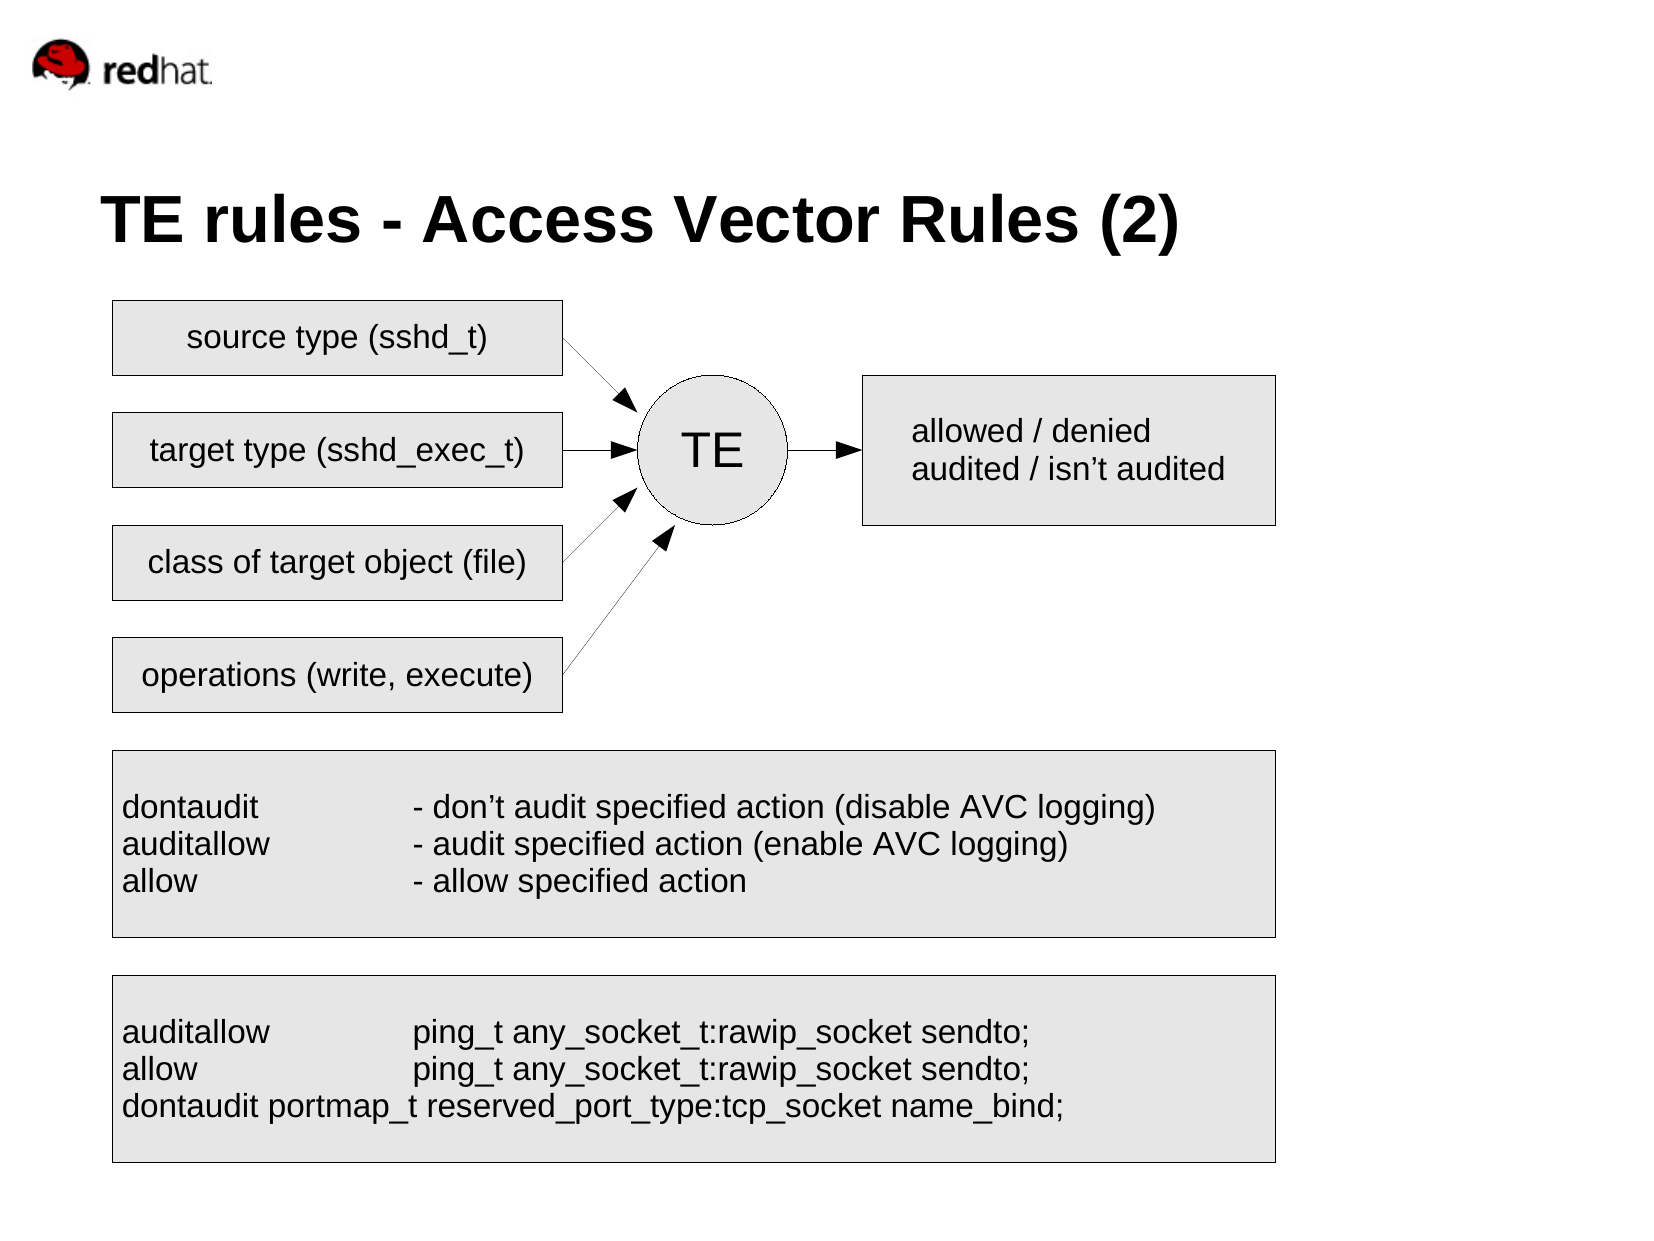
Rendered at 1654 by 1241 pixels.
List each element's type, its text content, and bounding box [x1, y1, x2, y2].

text_box auditallow ping_t any_socket_t:rawip_socket sendto; allow ping_t any_socket_t:rawip_socket sendto; dontaudit portmap_t reserved_port_type:tcp_socket name_bind; [112, 975, 1276, 1163]
picture [31, 37, 212, 98]
text_box dontaudit - don’t audit specified action (disable AVC logging) auditallow - audit specified action (enable AVC logging) allow - allow specified action [112, 750, 1276, 938]
text_box allowed / denied audited / isn’t audited [862, 375, 1276, 526]
text_box source type (sshd_t) [112, 300, 563, 376]
title TE rules - Access Vector Rules (2) [100, 164, 1506, 275]
text_box TE [637, 375, 788, 526]
text_box operations (write, execute) [112, 637, 563, 713]
text_box class of target object (file) [112, 525, 563, 601]
text_box target type (sshd_exec_t) [112, 412, 563, 488]
